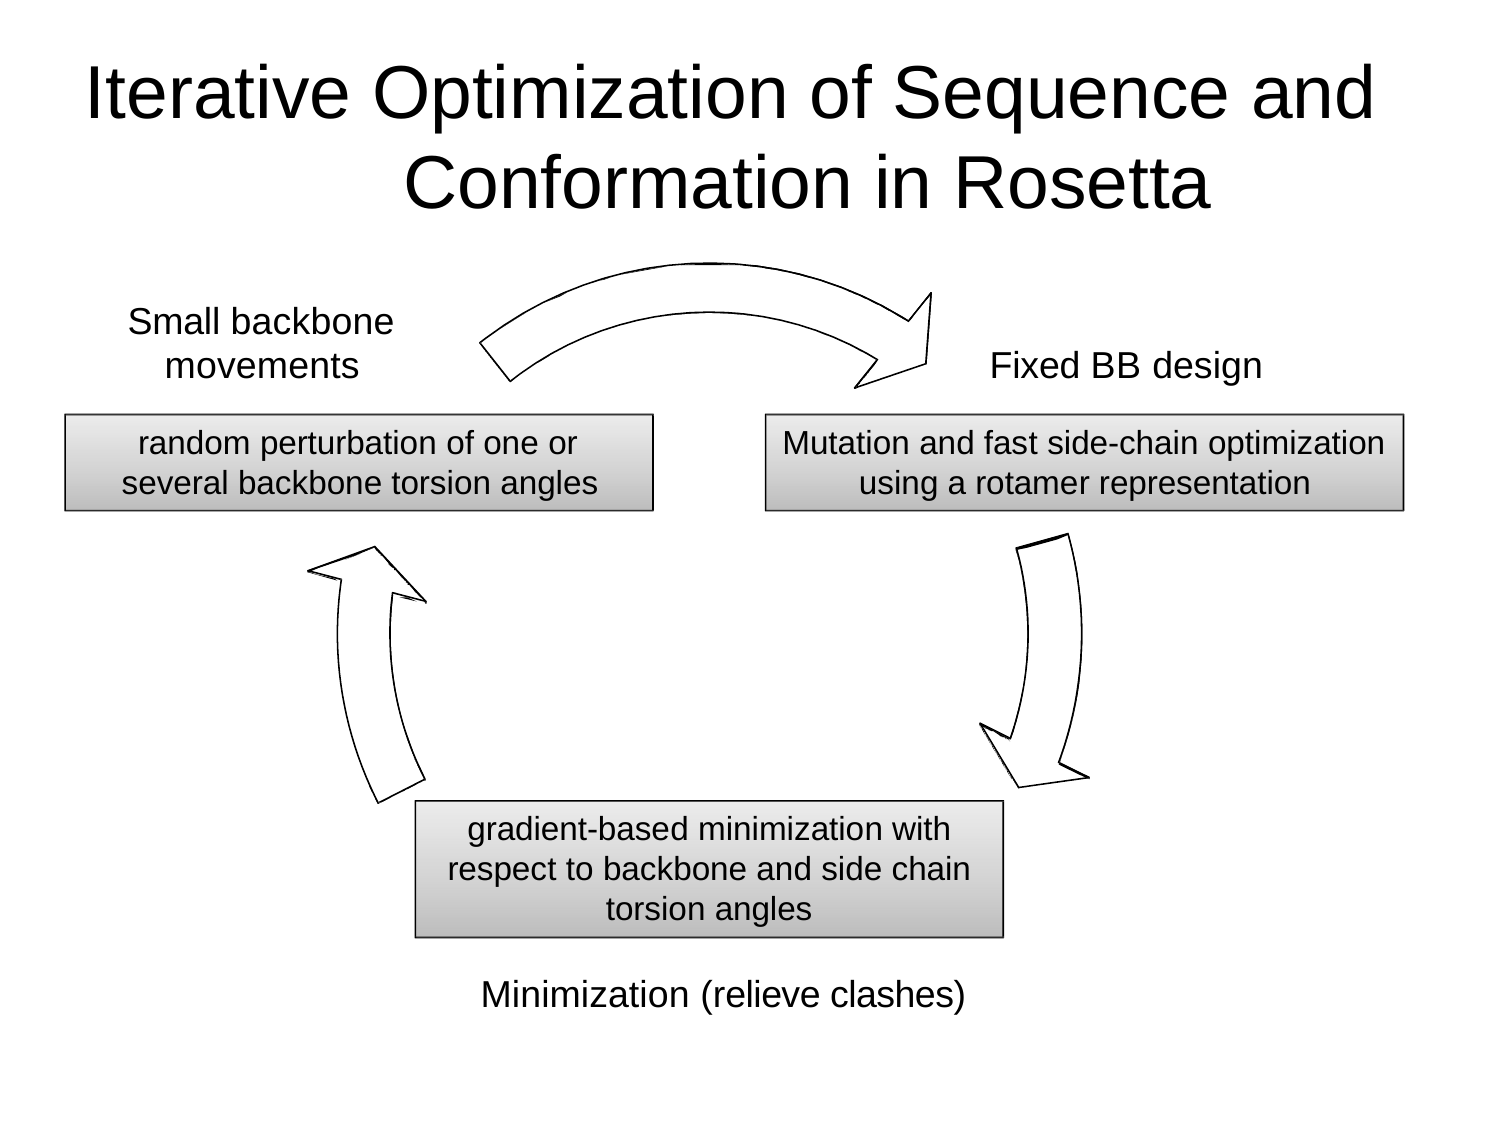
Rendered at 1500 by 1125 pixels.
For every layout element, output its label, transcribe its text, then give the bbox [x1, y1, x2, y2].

text_box [764, 413, 1405, 512]
text_box Mutation and fast side-chain optimization using a rotamer representation [780, 420, 1389, 503]
text_box [307, 545, 427, 804]
text_box [979, 532, 1090, 789]
text_box random perturbation of one or several backbone torsion angles [119, 420, 630, 503]
text_box gradient-based minimization with respect to backbone and side chain torsion angles Minimization (relieve clashes) [444, 807, 974, 1011]
text_box [414, 800, 1005, 939]
text_box Fixed BB design [987, 341, 1268, 388]
text_box Small backbone [125, 297, 400, 342]
text_box [479, 262, 932, 389]
text_box movements [162, 341, 363, 388]
text_box [64, 413, 654, 512]
text_box Iterative Optimization of Sequence and Conformation in Rosetta [0, 43, 1463, 219]
